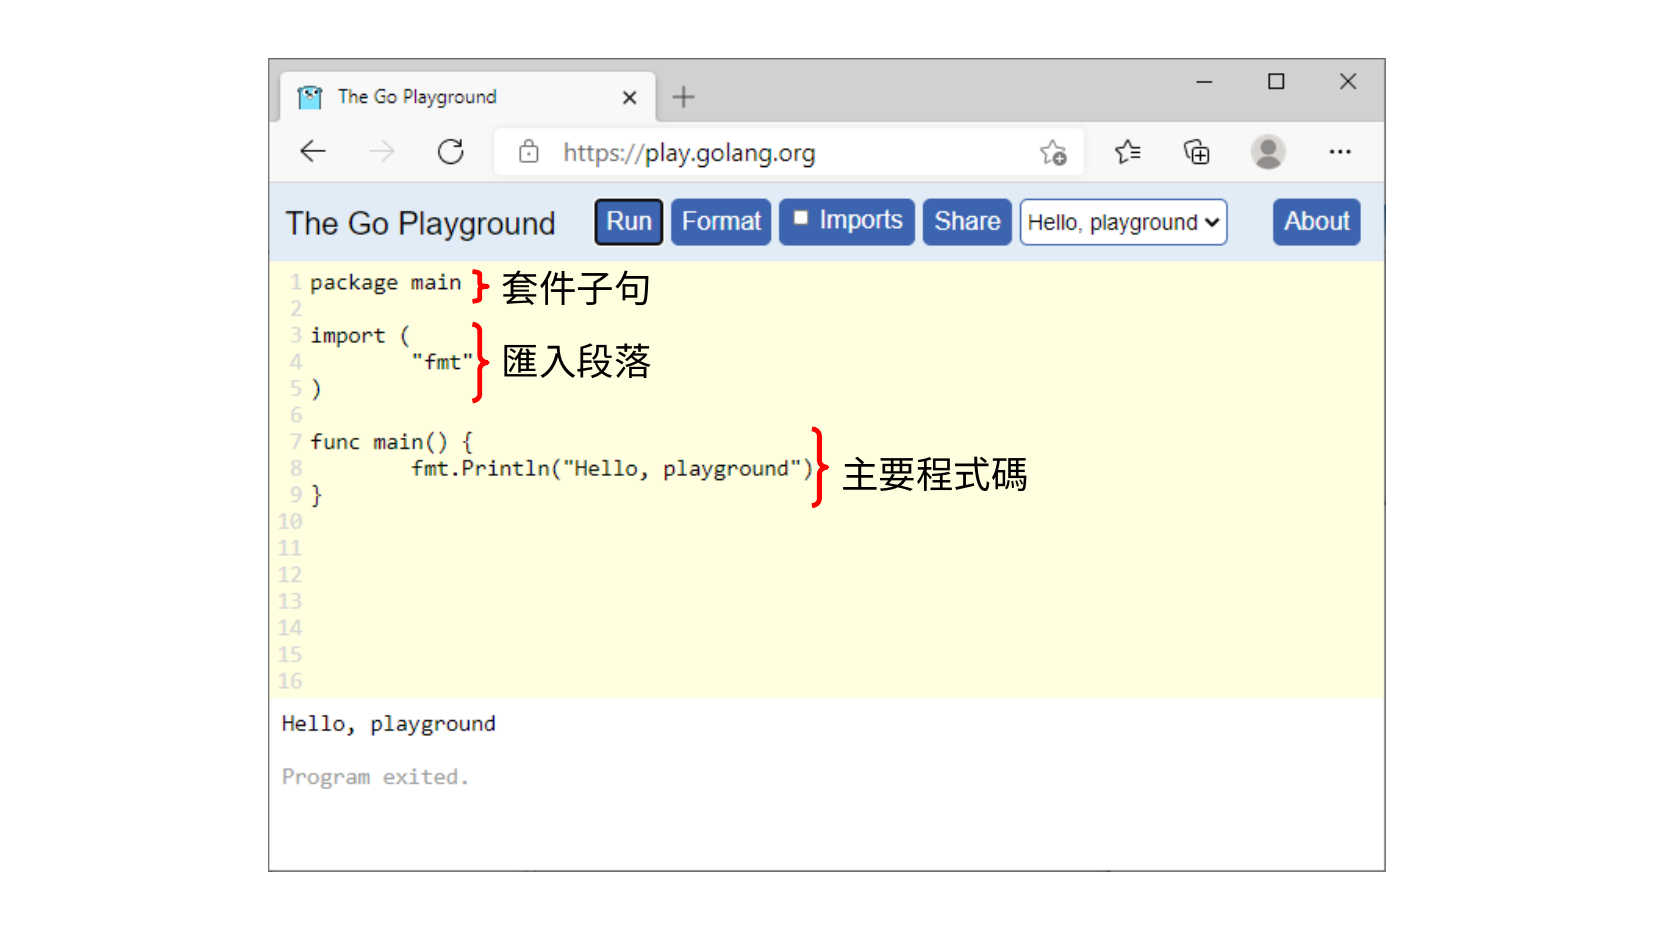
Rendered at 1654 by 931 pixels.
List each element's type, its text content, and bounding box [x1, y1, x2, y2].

text_box 套件子句 [487, 252, 724, 317]
text_box 匯入段落 [487, 324, 724, 390]
text_box 主要程式碼 [826, 437, 1063, 502]
picture [268, 58, 1386, 872]
